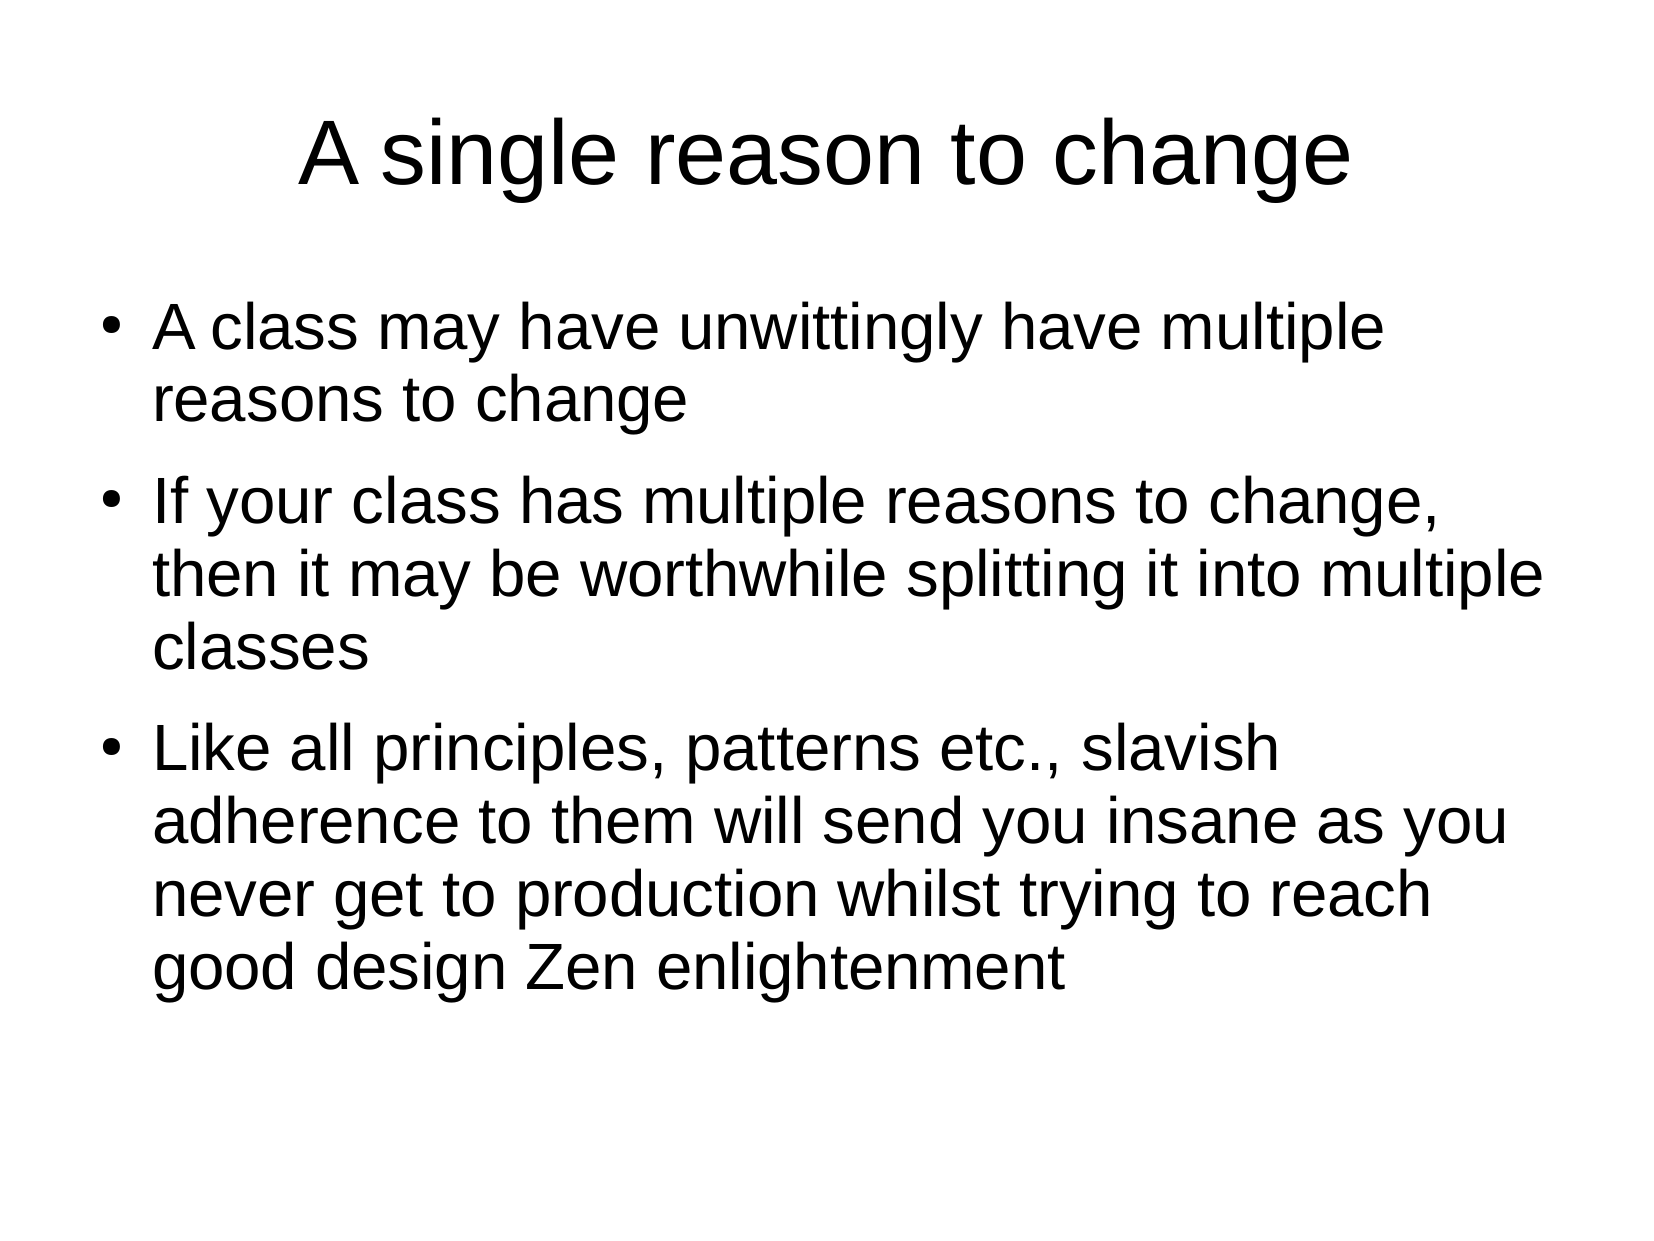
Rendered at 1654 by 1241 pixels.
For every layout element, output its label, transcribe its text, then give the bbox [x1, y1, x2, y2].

title A single reason to change [82, 49, 1571, 257]
list A class may have unwittingly have multiple reasons to change If your class has multiple reasons to change, then it may be worthwhile splitting it into multiple classes Like all principles, patterns etc., slavish adherence to them will send you insane as you never get to production whilst trying to reach good design Zen enlightenment [82, 290, 1571, 1010]
